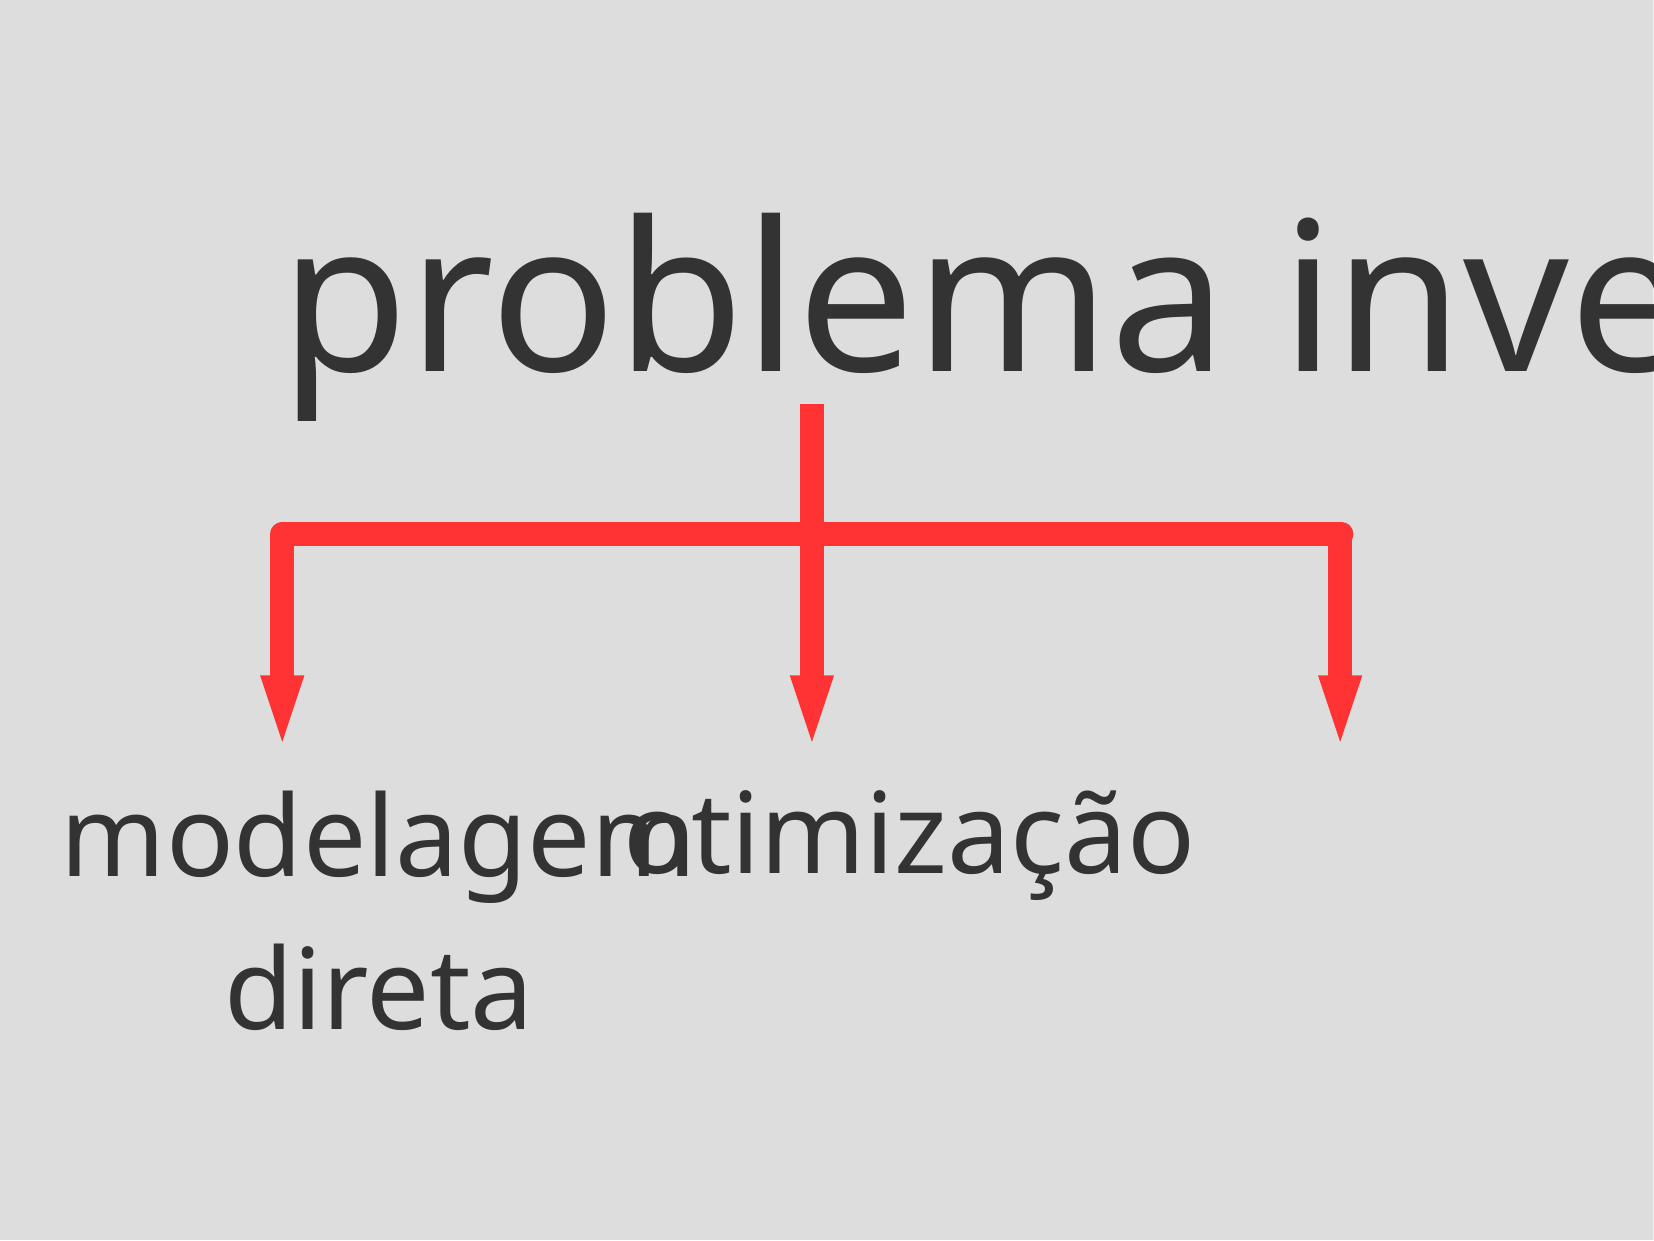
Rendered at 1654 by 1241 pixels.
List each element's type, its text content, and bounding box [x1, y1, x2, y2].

text_box problema inverso [265, 141, 1379, 424]
text_box modelagem direta [46, 748, 506, 1087]
text_box otimização [608, 745, 1027, 922]
